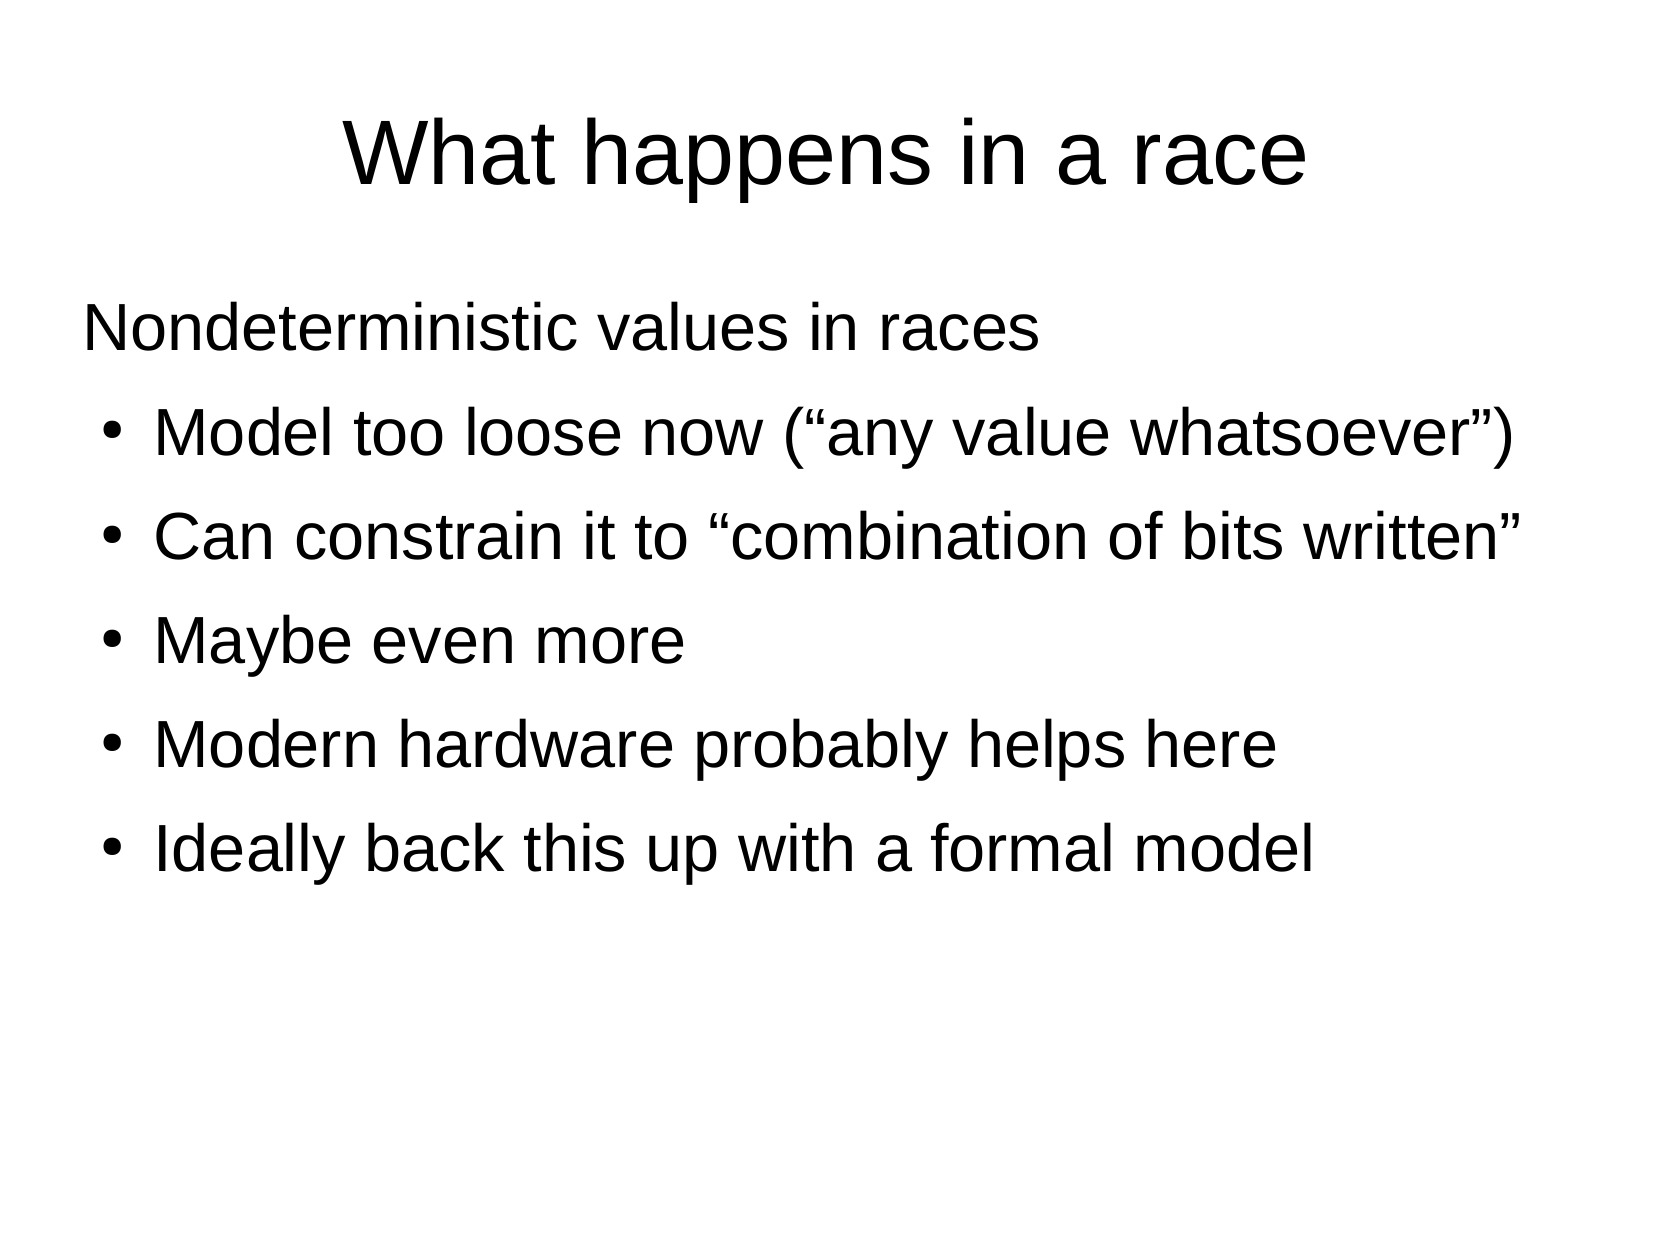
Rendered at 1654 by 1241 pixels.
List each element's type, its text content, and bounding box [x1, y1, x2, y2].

title What happens in a race [82, 49, 1571, 257]
list Nondeterministic values in races Model too loose now (“any value whatsoever”) Can constrain it to “combination of bits written” Maybe even more Modern hardware probably helps here Ideally back this up with a formal model [82, 290, 1571, 1168]
